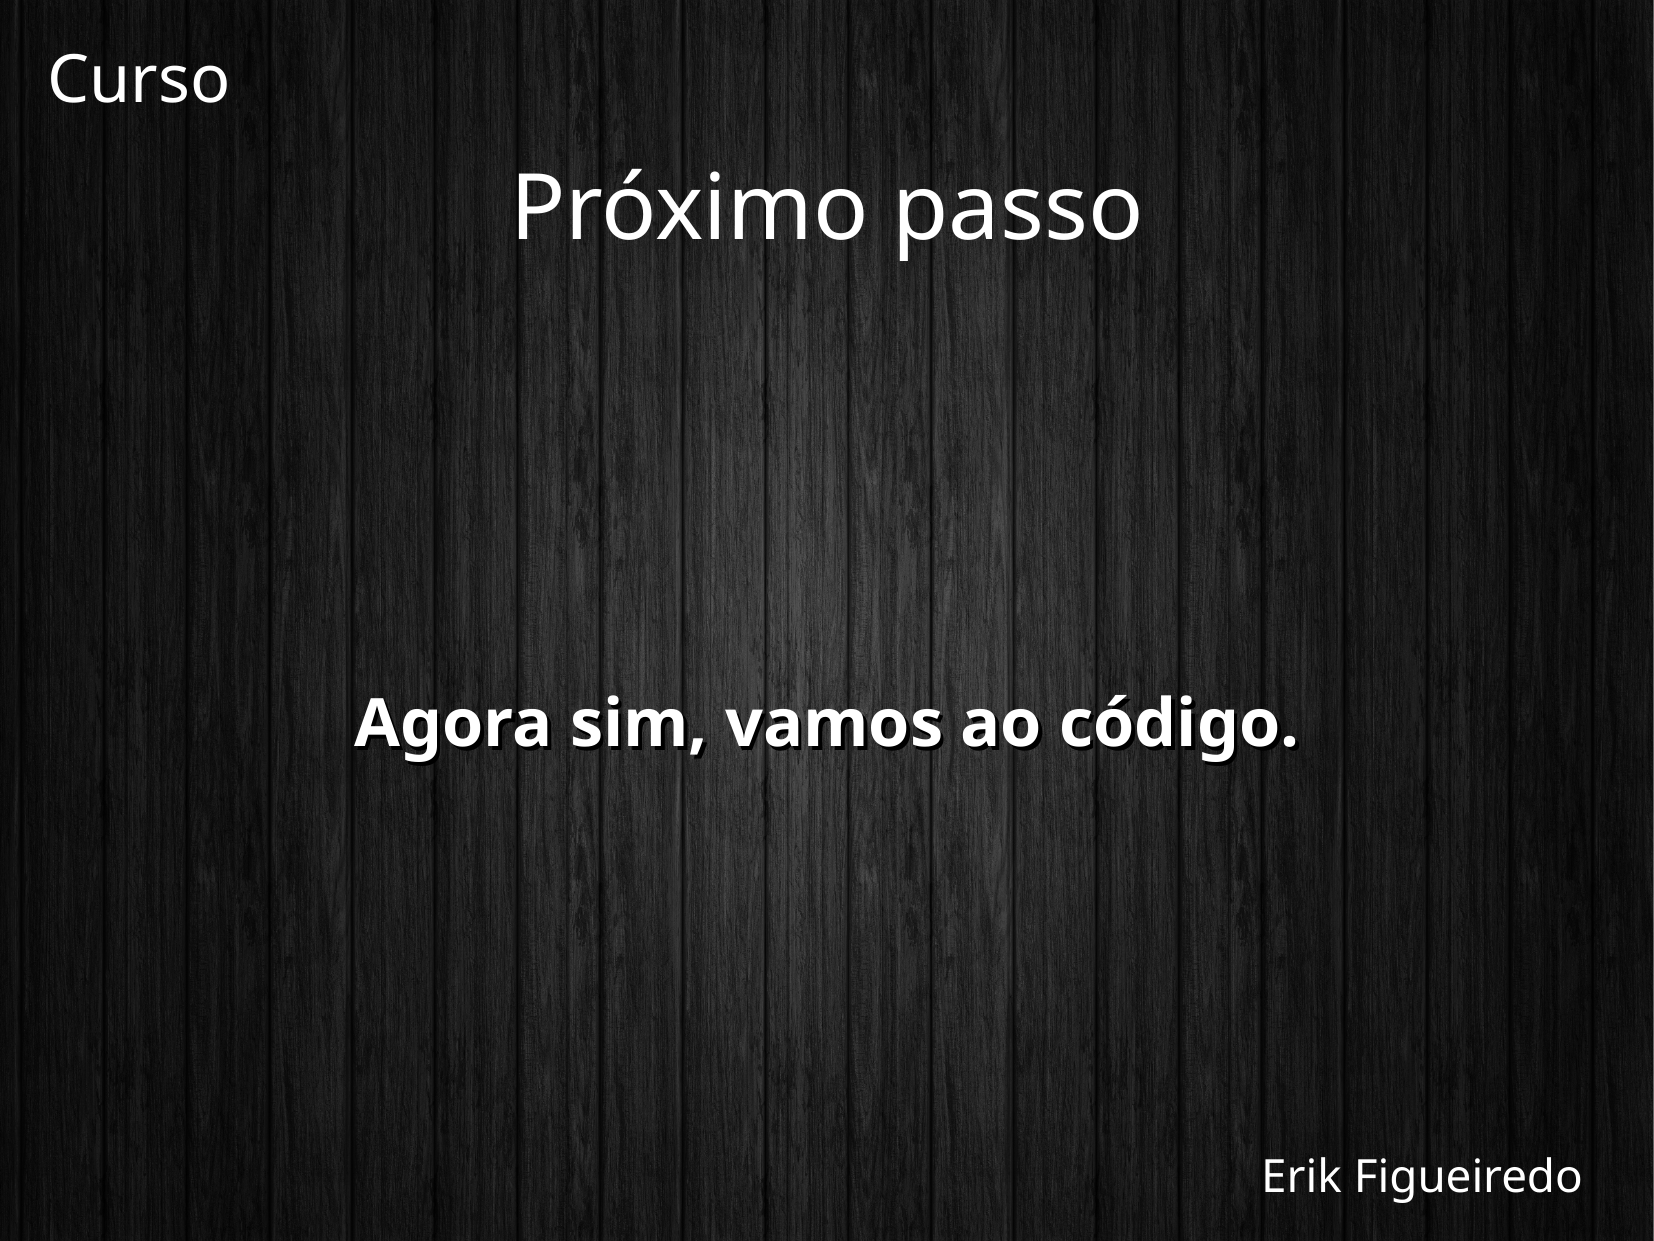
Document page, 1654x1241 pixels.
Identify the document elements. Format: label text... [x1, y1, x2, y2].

text_box Erik Figueiredo [768, 1133, 1596, 1217]
list Agora sim, vamos ao código. [83, 311, 1572, 1131]
text_box Curso [47, 35, 1087, 119]
title Próximo passo [83, 129, 1572, 278]
picture [0, 0, 1654, 1241]
